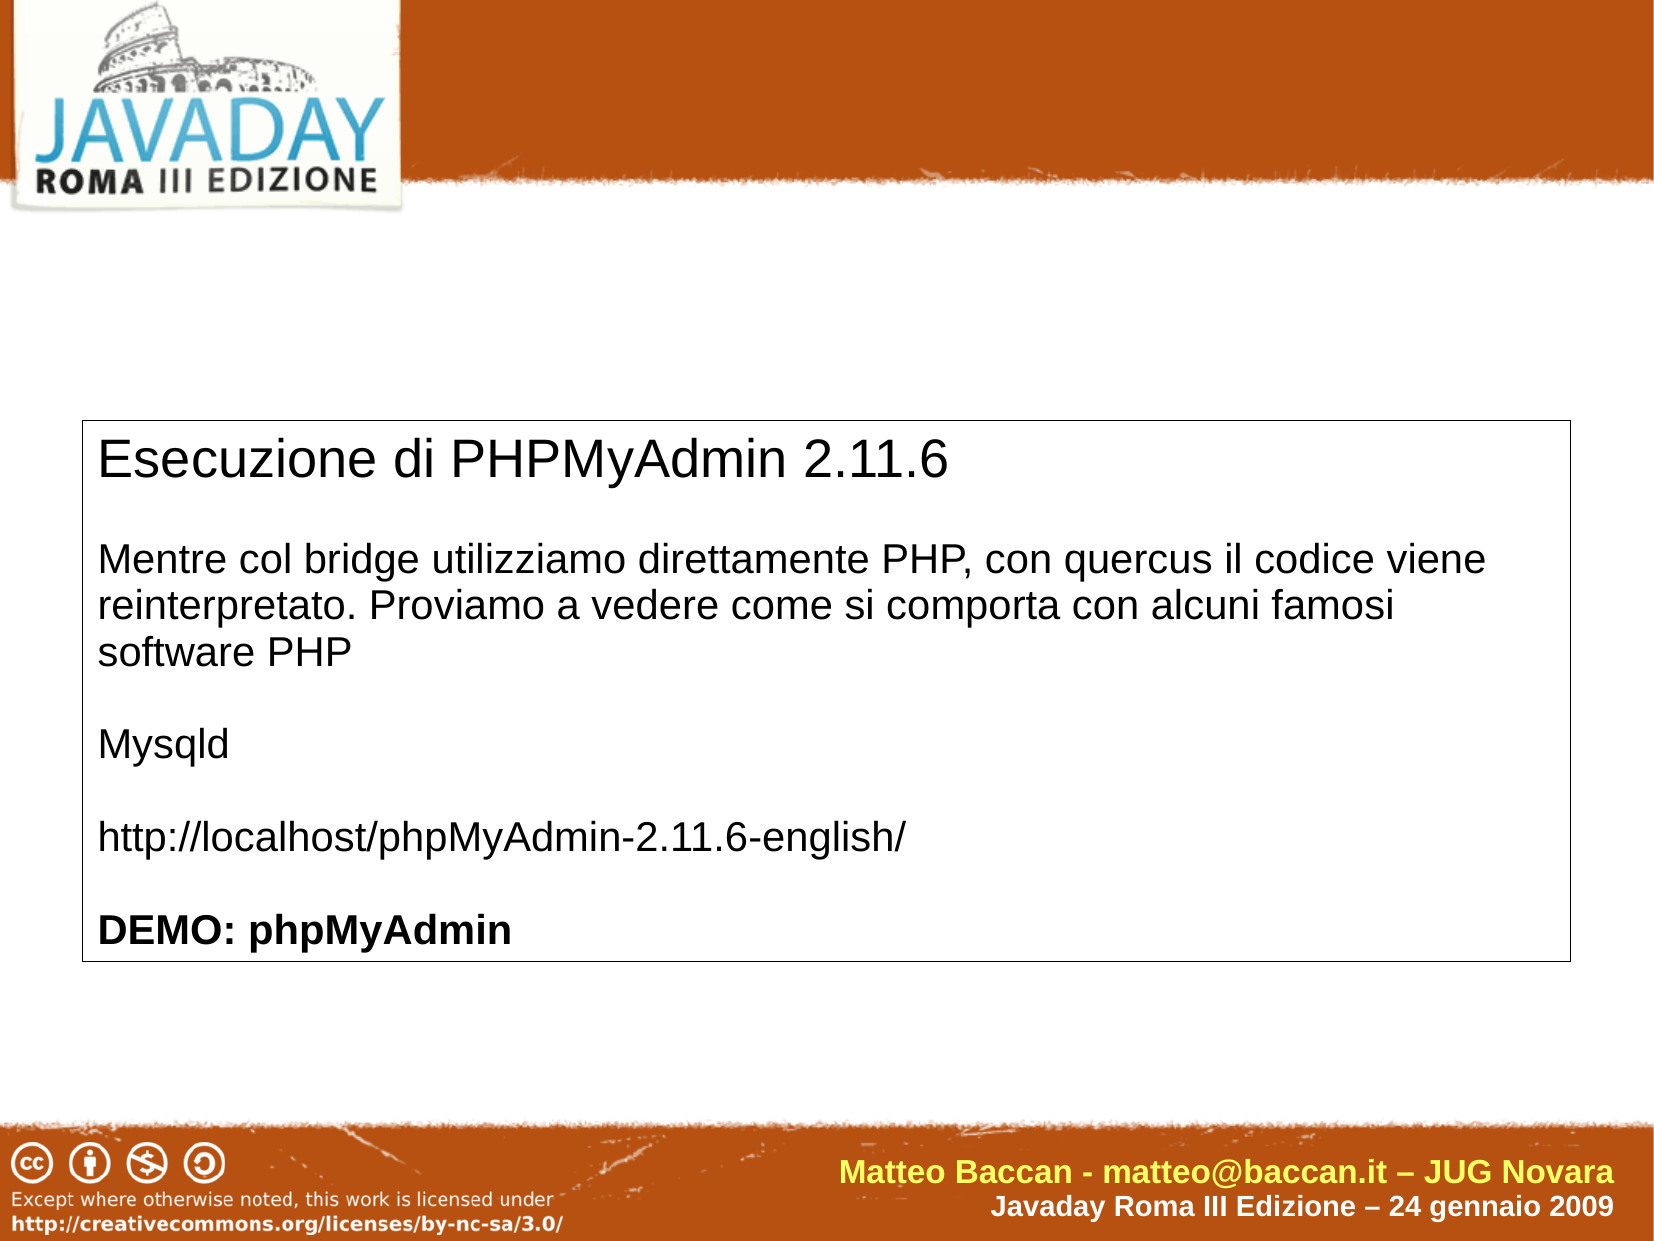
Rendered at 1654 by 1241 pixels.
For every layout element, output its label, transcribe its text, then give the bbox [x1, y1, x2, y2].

picture [0, 0, 1654, 231]
text_box Esecuzione di PHPMyAdmin 2.11.6 Mentre col bridge utilizziamo direttamente PHP, con quercus il codice viene reinterpretato. Proviamo a vedere come si comporta con alcuni famosi software PHP Mysqld http://localhost/phpMyAdmin-2.11.6-english/ DEMO: phpMyAdmin [82, 420, 1571, 950]
picture [0, 1007, 1654, 1241]
